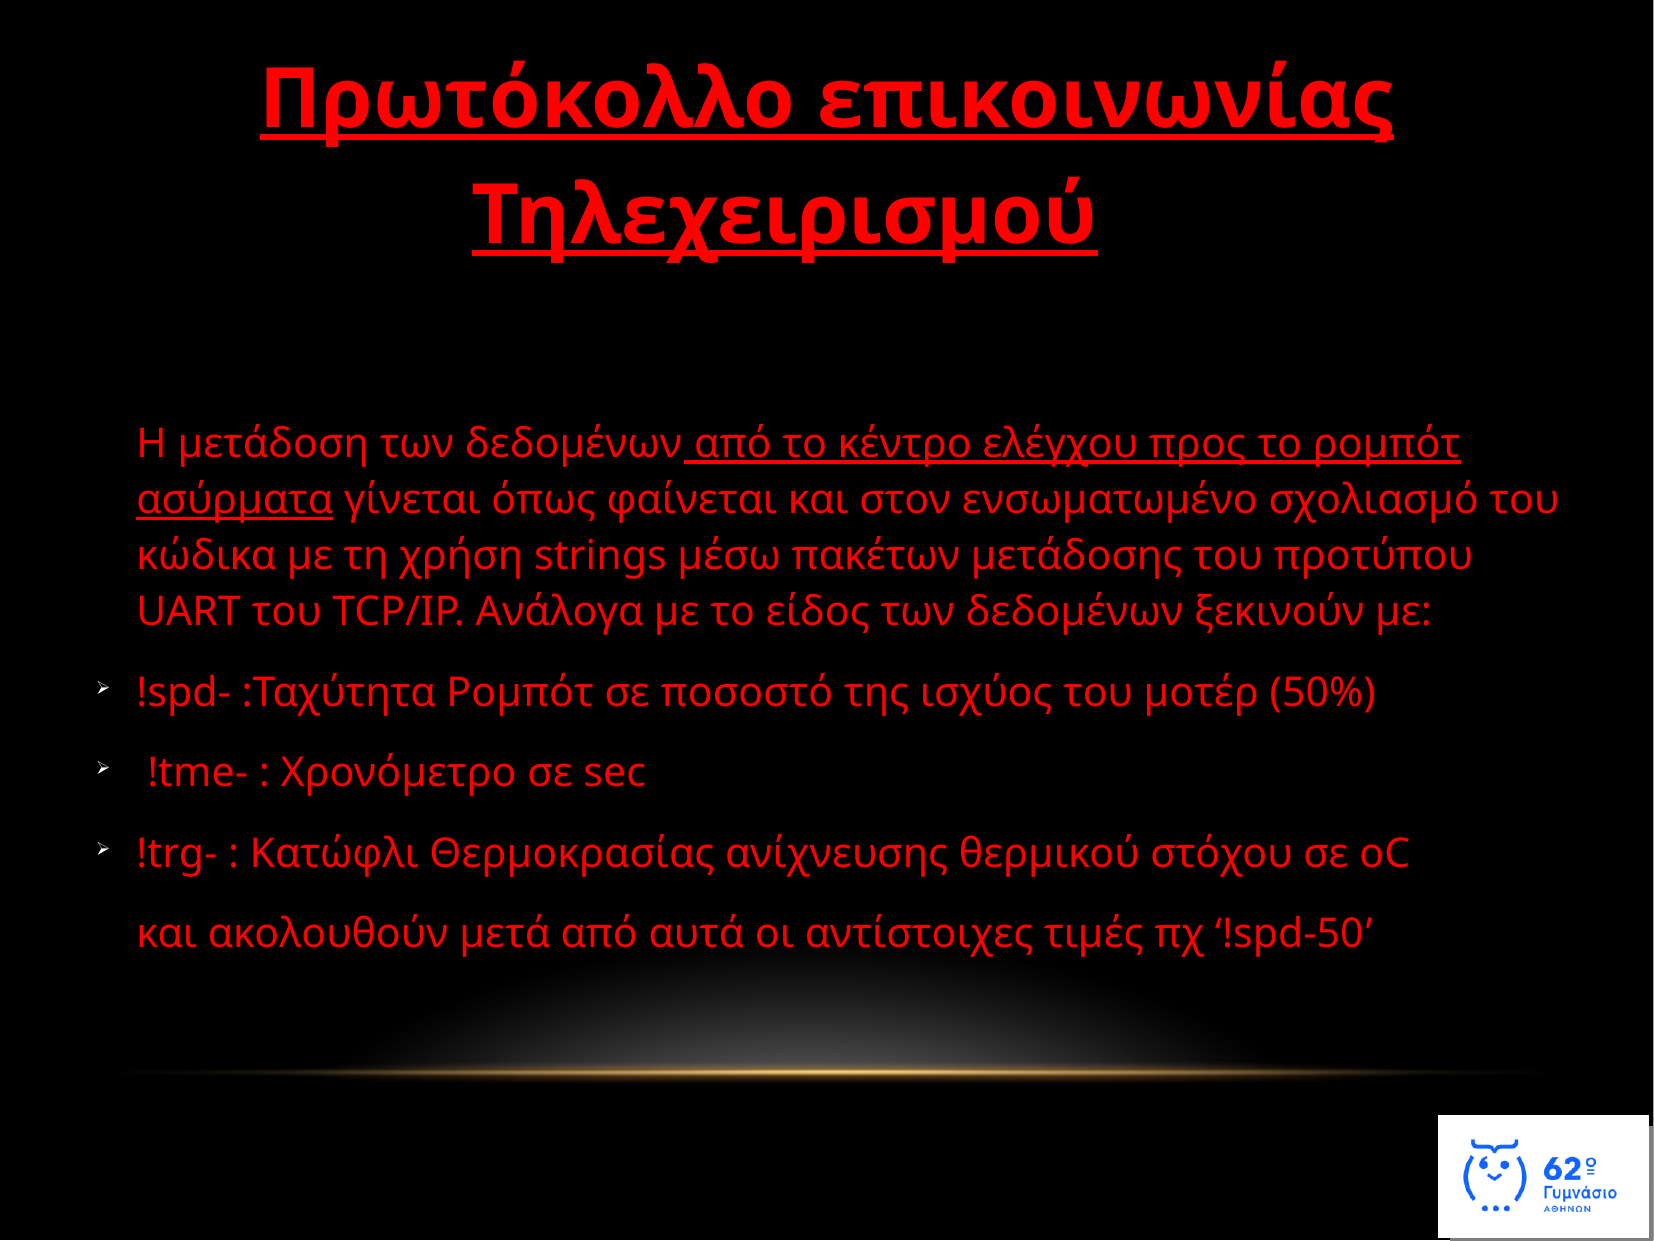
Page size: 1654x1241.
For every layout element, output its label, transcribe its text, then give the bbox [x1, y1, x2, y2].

list Η μετάδοση των δεδομένων από το κέντρο ελέγχου προς το ρομπότ ασύρματα γίνεται όπως φαίνεται και στον ενσωματωμένο σχολιασμό του κώδικα με τη χρήση strings μέσω πακέτων μετάδοσης του προτύπου UART του TCP/IP. Aνάλογα με το είδος των δεδομένων ξεκινούν με: !spd- :Ταχύτητα Ρομπότ σε ποσοστό της ισχύος του μοτέρ (50%) !tme- : Χρονόμετρο σε sec !trg- : Κατώφλι Θερμοκρασίας ανίχνευσης θερμικού στόχου σε oC και ακολουθούν μετά από αυτά οι αντίστοιχες τιμές πχ ‘!spd-50’ [82, 413, 1571, 1004]
picture [0, 0, 1654, 1240]
title Πρωτόκολλο επικοινωνίας Τηλεχειρισμού [82, 0, 1571, 328]
